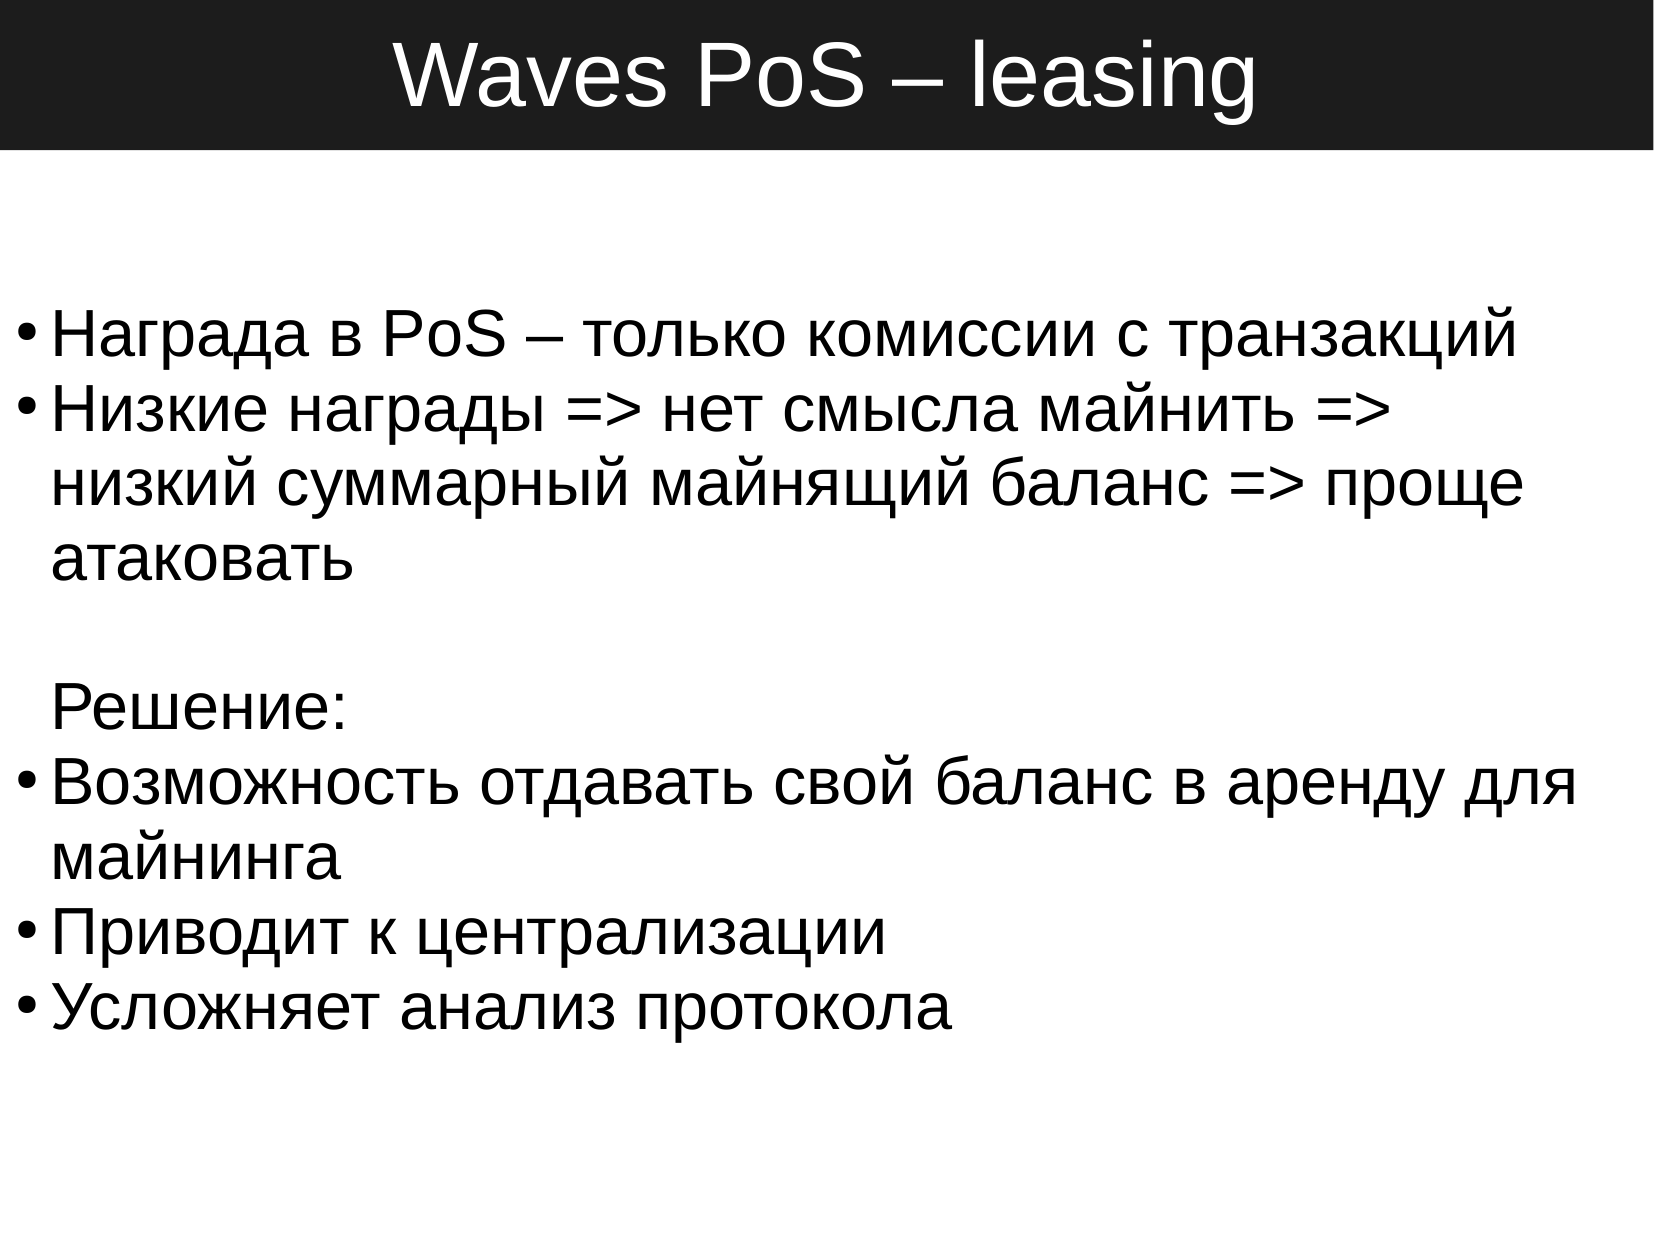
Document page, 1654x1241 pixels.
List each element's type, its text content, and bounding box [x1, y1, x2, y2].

title Waves PoS – leasing [0, 0, 1654, 151]
subtitle Награда в PoS – только комиссии с транзакций Низкие награды => нет смысла майнить => низкий суммарный майнящий баланс => проще атаковать Решение: Возможность отдавать свой баланс в аренду для майнинга Приводит к централизации Усложняет анализ протокола [15, 154, 1606, 1186]
